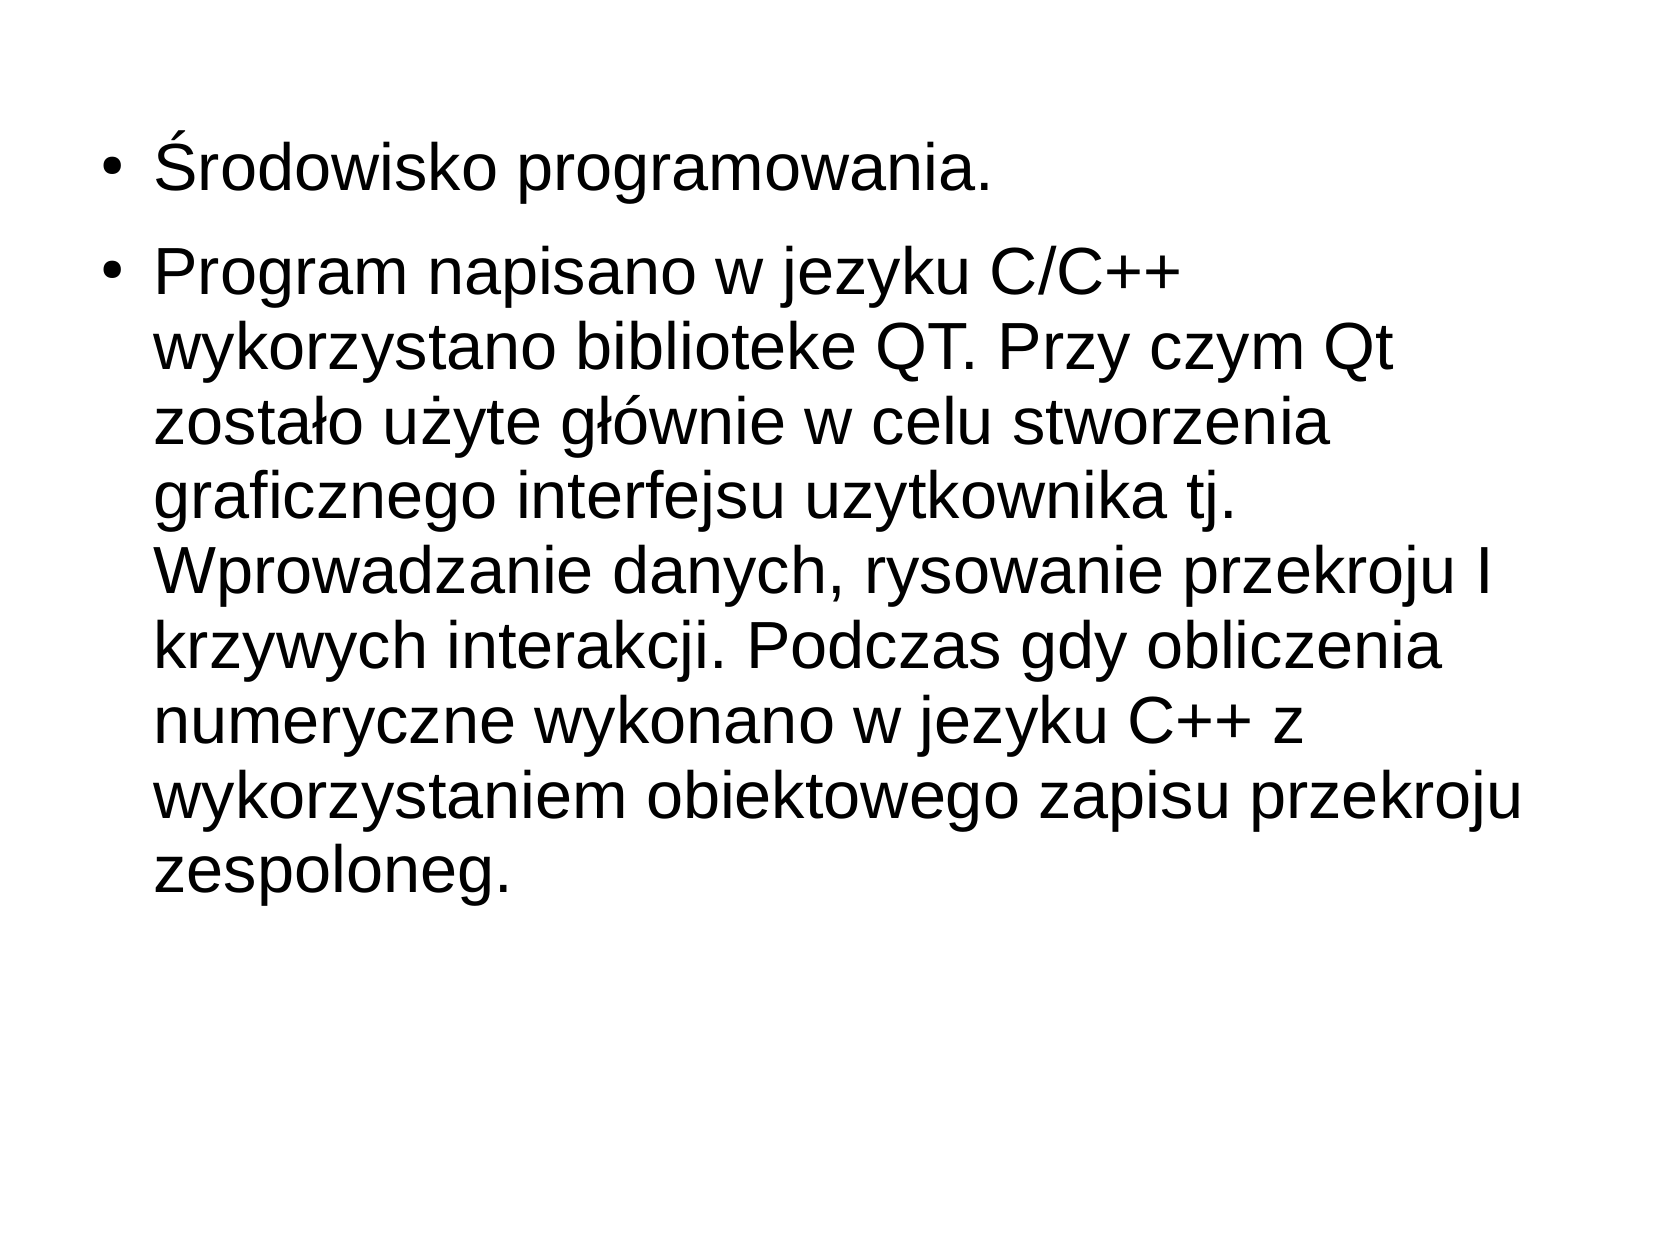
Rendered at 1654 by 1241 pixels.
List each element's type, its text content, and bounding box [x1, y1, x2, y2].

list Środowisko programowania. Program napisano w jezyku C/C++ wykorzystano biblioteke QT. Przy czym Qt zostało użyte głównie w celu stworzenia graficznego interfejsu uzytkownika tj. Wprowadzanie danych, rysowanie przekroju I krzywych interakcji. Podczas gdy obliczenia numeryczne wykonano w jezyku C++ z wykorzystaniem obiektowego zapisu przekroju zespoloneg. [82, 129, 1571, 949]
